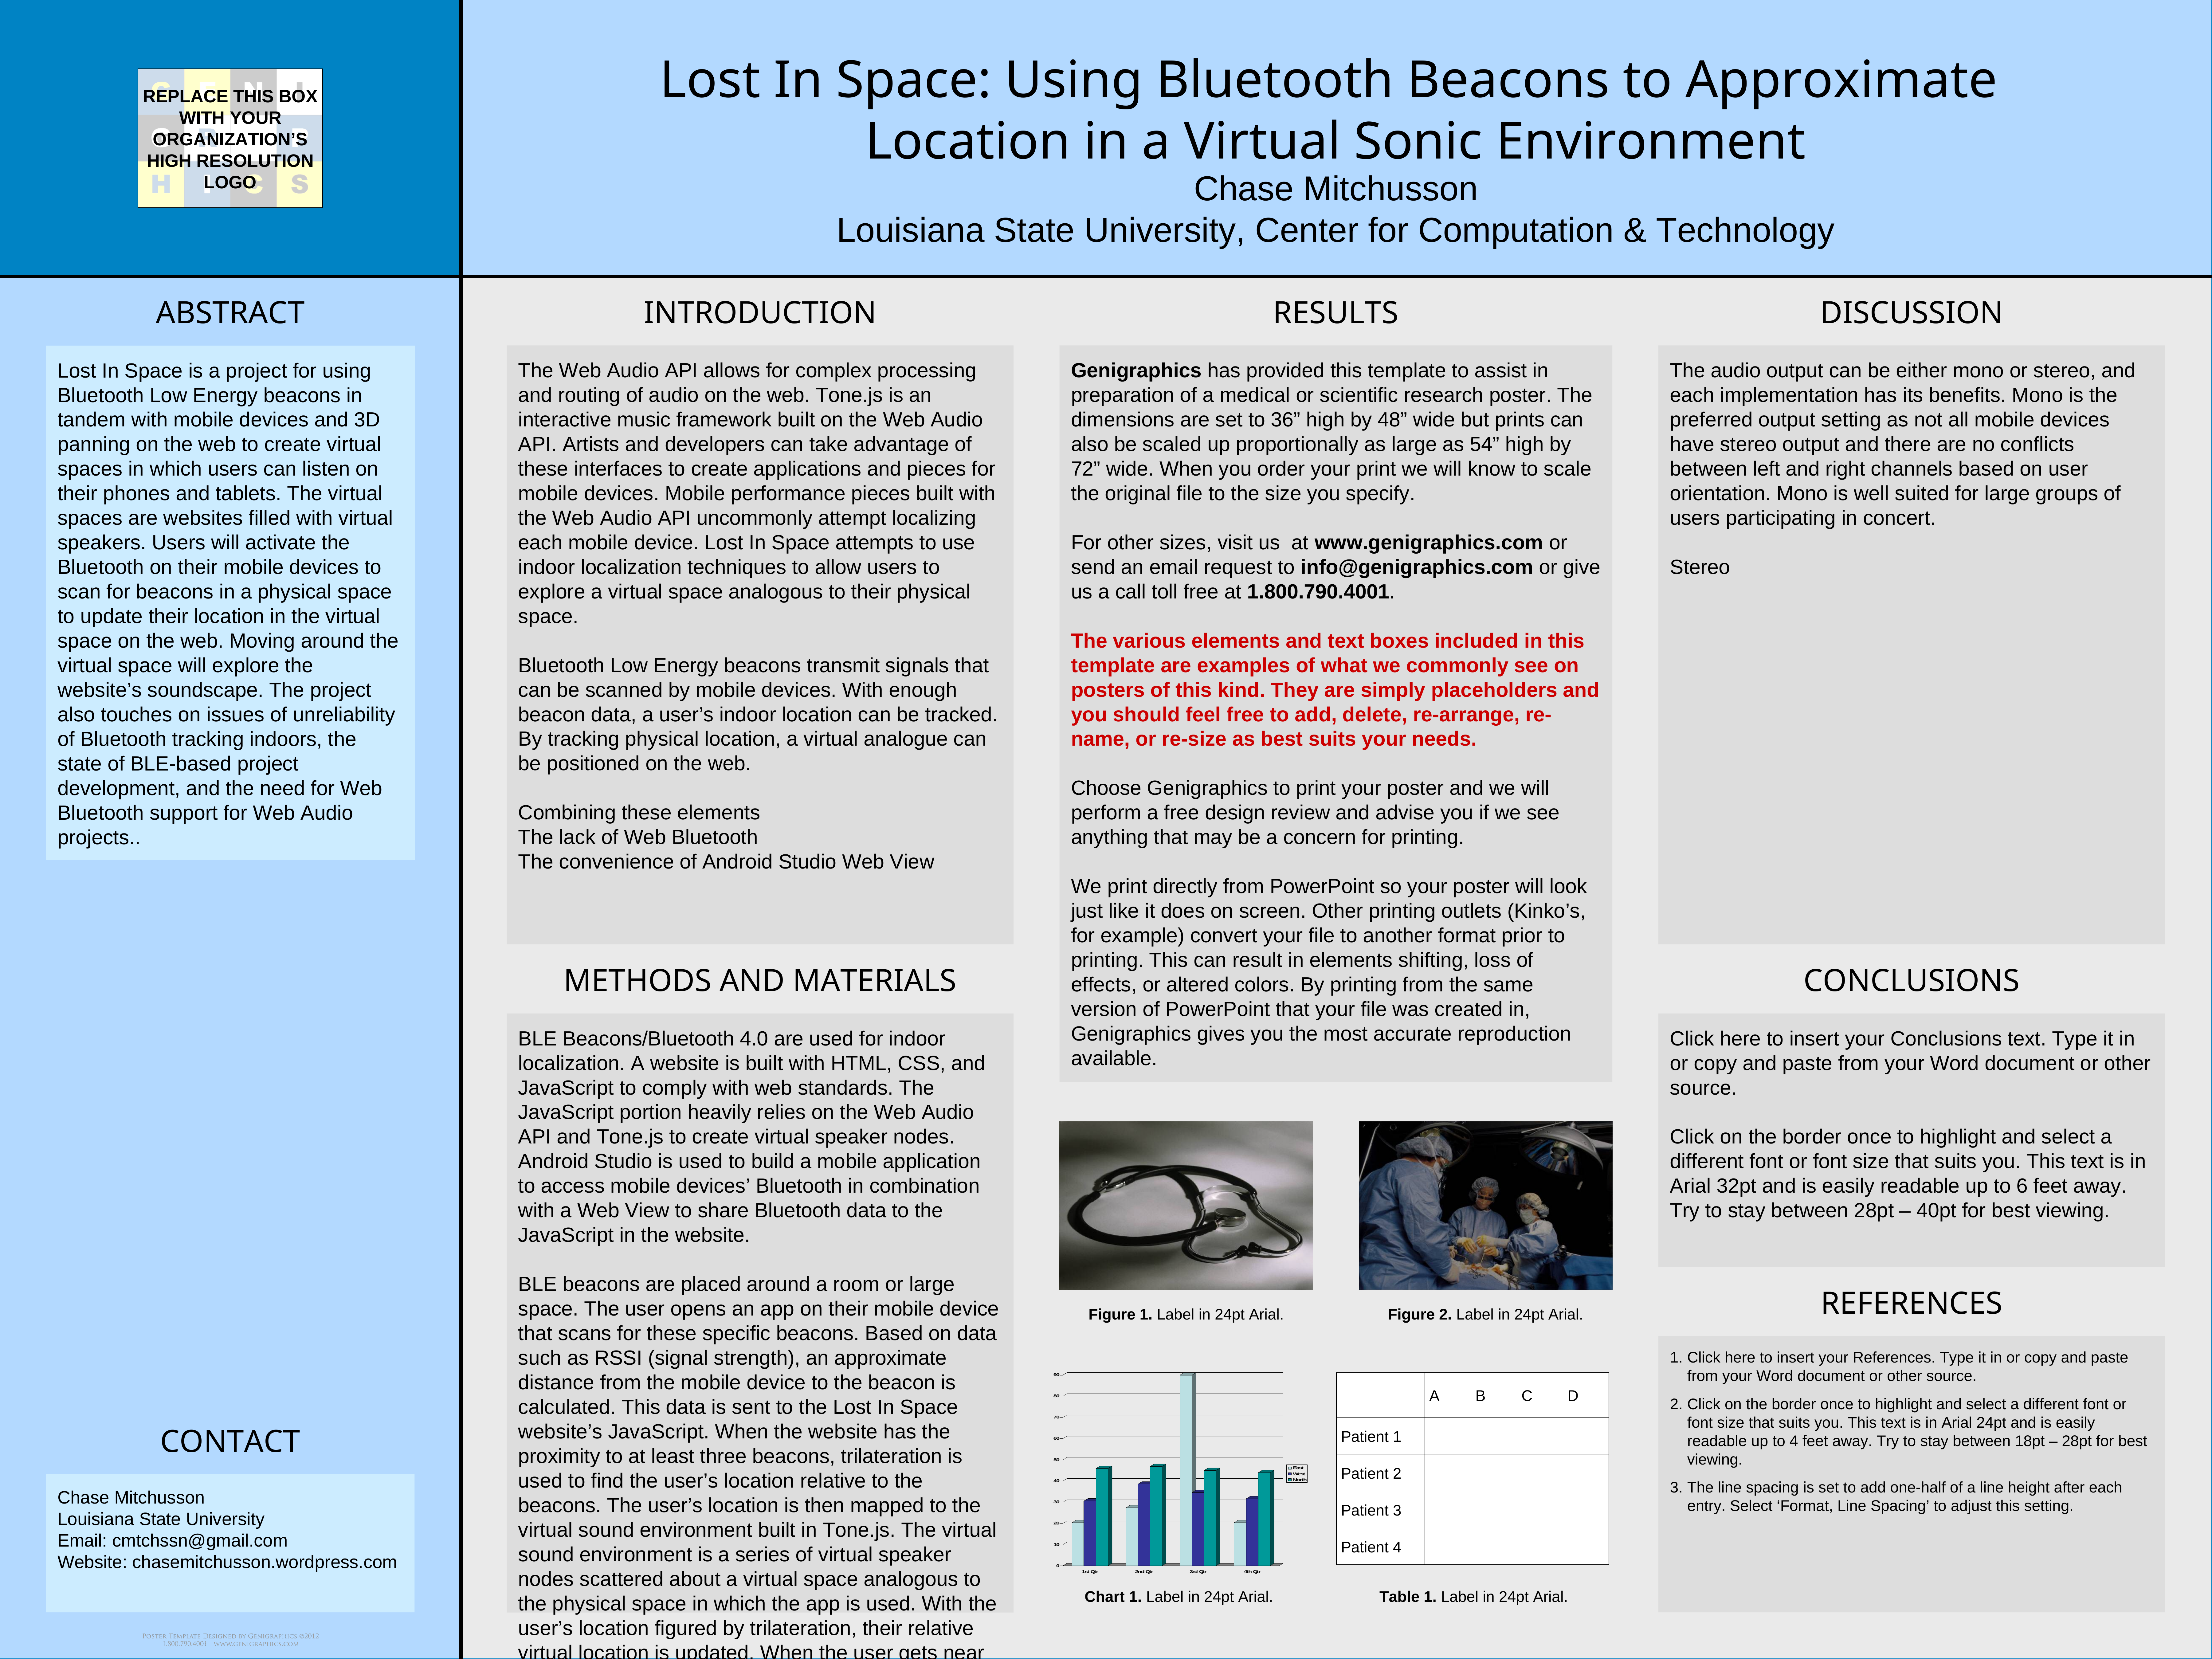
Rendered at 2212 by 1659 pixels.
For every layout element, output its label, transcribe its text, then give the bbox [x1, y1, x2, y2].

table_cell [1471, 1418, 1517, 1454]
text_box INTRODUCTION [507, 276, 1014, 346]
table_header C [1517, 1373, 1563, 1417]
picture [142, 1633, 319, 1648]
chart [1048, 1369, 1310, 1579]
table_cell [1563, 1528, 1609, 1564]
text_box Genigraphics has provided this template to assist in preparation of a medical or scientific research poster. The dimensions are set to 36” high by 48” wide but prints can also be scaled up proportionally as large as 54” high by 72” wide. When you order your print we will know to scale the original file to the size you specify. For other sizes, visit us at www.genigraphics.com or send an email request to info@genigraphics.com or give us a call toll free at 1.800.790.4001. The various elements and text boxes included in this template are examples of what we commonly see on posters of this kind. They are simply placeholders and you should feel free to add, delete, re-arrange, re-name, or re-size as best suits your needs. Choose Genigraphics to print your poster and we will perform a free design review and advise you if we see anything that may be a concern for printing. We print directly from PowerPoint so your poster will look just like it does on screen. Other printing outlets (Kinko’s, for example) convert your file to another format prior to printing. This can result in elements shifting, loss of effects, or altered colors. By printing from the same version of PowerPoint that your file was created in, Genigraphics gives you the most accurate reproduction available. [1059, 346, 1613, 1082]
text_box Chart 1. Label in 24pt Arial. [1080, 1584, 1278, 1607]
text_box Figure 2. Label in 24pt Arial. [1383, 1302, 1588, 1325]
text_box Table 1. Label in 24pt Arial. [1375, 1584, 1573, 1607]
text_box Chase Mitchusson Louisiana State University, Center for Computation & Technology [461, 138, 2211, 276]
table_cell Patient 3 [1337, 1491, 1425, 1528]
text_box REFERENCES [1658, 1267, 2165, 1336]
text_box Chase Mitchusson Louisiana State University Email: cmtchssn@gmail.com Website: chasemitchusson.wordpress.com [46, 1474, 415, 1613]
table_header [1337, 1373, 1425, 1417]
table_cell Patient 1 [1337, 1418, 1425, 1454]
text_box Lost In Space: Using Bluetooth Beacons to Approximate Location in a Virtual Sonic Environment [461, 0, 2211, 138]
table_cell [1517, 1491, 1563, 1528]
text_box REPLACE THIS BOX WITH YOUR ORGANIZATION’S HIGH RESOLUTION LOGO [138, 69, 323, 208]
table_cell [1517, 1528, 1563, 1564]
table_cell Patient 2 [1337, 1454, 1425, 1491]
text_box The audio output can be either mono or stereo, and each implementation has its benefits. Mono is the preferred output setting as not all mobile devices have stereo output and there are no conflicts between left and right channels based on user orientation. Mono is well suited for large groups of users participating in concert. Stereo [1658, 346, 2165, 944]
text_box CONTACT [0, 1405, 461, 1474]
table_cell [1471, 1491, 1517, 1528]
text_box Click here to insert your References. Type it in or copy and paste from your Word document or other source. Click on the border once to highlight and select a different font or font size that suits you. This text is in Arial 24pt and is easily readable up to 4 feet away. Try to stay between 18pt – 28pt for best viewing. The line spacing is set to add one-half of a line height after each entry. Select ‘Format, Line Spacing’ to adjust this setting. [1658, 1336, 2165, 1613]
table_cell [1425, 1418, 1471, 1454]
text_box METHODS AND MATERIALS [507, 944, 1014, 1014]
text_box Figure 1. Label in 24pt Arial. [1084, 1302, 1289, 1325]
picture [1059, 1121, 1313, 1291]
text_box Click here to insert your Conclusions text. Type it in or copy and paste from your Word document or other source. Click on the border once to highlight and select a different font or font size that suits you. This text is in Arial 32pt and is easily readable up to 6 feet away. Try to stay between 28pt – 40pt for best viewing. [1658, 1014, 2165, 1267]
table_cell [1425, 1528, 1471, 1564]
text_box ABSTRACT [0, 276, 461, 346]
table_cell [1425, 1454, 1471, 1491]
table_cell [1471, 1528, 1517, 1564]
table_cell [1471, 1454, 1517, 1491]
table_header B [1471, 1373, 1517, 1417]
text_box DISCUSSION [1658, 276, 2165, 346]
table_cell [1563, 1418, 1609, 1454]
table_header A [1425, 1373, 1471, 1417]
picture [1359, 1121, 1613, 1291]
table_cell [1563, 1491, 1609, 1528]
text_box BLE Beacons/Bluetooth 4.0 are used for indoor localization. A website is built with HTML, CSS, and JavaScript to comply with web standards. The JavaScript portion heavily relies on the Web Audio API and Tone.js to create virtual speaker nodes. Android Studio is used to build a mobile application to access mobile devices’ Bluetooth in combination with a Web View to share Bluetooth data to the JavaScript in the website. BLE beacons are placed around a room or large space. The user opens an app on their mobile device that scans for these specific beacons. Based on data such as RSSI (signal strength), an approximate distance from the mobile device to the beacon is calculated. This data is sent to the Lost In Space website’s JavaScript. When the website has the proximity to at least three beacons, trilateration is used to find the user’s location relative to the beacons. The user’s location is then mapped to the virtual sound environment built in Tone.js. The virtual sound environment is a series of virtual speaker nodes scattered about a virtual space analogous to the physical space in which the app is used. With the user’s location figured by trilateration, their relative virtual location is updated. When the user gets near virtual speaker nodes, the nodes become audible through the mobile devices speaker. It is up to the user to explore the virtual space, analogous to their physical space, to discover the audio within the virtual environment. [507, 1014, 1014, 1613]
text_box CONCLUSIONS [1658, 944, 2165, 1014]
table_cell [1517, 1454, 1563, 1491]
table_header D [1563, 1373, 1609, 1417]
text_box The Web Audio API allows for complex processing and routing of audio on the web. Tone.js is an interactive music framework built on the Web Audio API. Artists and developers can take advantage of these interfaces to create applications and pieces for mobile devices. Mobile performance pieces built with the Web Audio API uncommonly attempt localizing each mobile device. Lost In Space attempts to use indoor localization techniques to allow users to explore a virtual space analogous to their physical space. Bluetooth Low Energy beacons transmit signals that can be scanned by mobile devices. With enough beacon data, a user’s indoor location can be tracked. By tracking physical location, a virtual analogue can be positioned on the web. Combining these elements The lack of Web Bluetooth The convenience of Android Studio Web View [507, 346, 1014, 944]
table_cell Patient 4 [1337, 1528, 1425, 1564]
table_cell [1517, 1418, 1563, 1454]
table_cell [1425, 1491, 1471, 1528]
text_box Lost In Space is a project for using Bluetooth Low Energy beacons in tandem with mobile devices and 3D panning on the web to create virtual spaces in which users can listen on their phones and tablets. The virtual spaces are websites ﬁlled with virtual speakers. Users will activate the Bluetooth on their mobile devices to scan for beacons in a physical space to update their location in the virtual space on the web. Moving around the virtual space will explore the website’s soundscape. The project also touches on issues of unreliability of Bluetooth tracking indoors, the state of BLE-based project development, and the need for Web Bluetooth support for Web Audio projects.. [46, 346, 415, 860]
table_cell [1563, 1454, 1609, 1491]
text_box RESULTS [1059, 276, 1613, 346]
